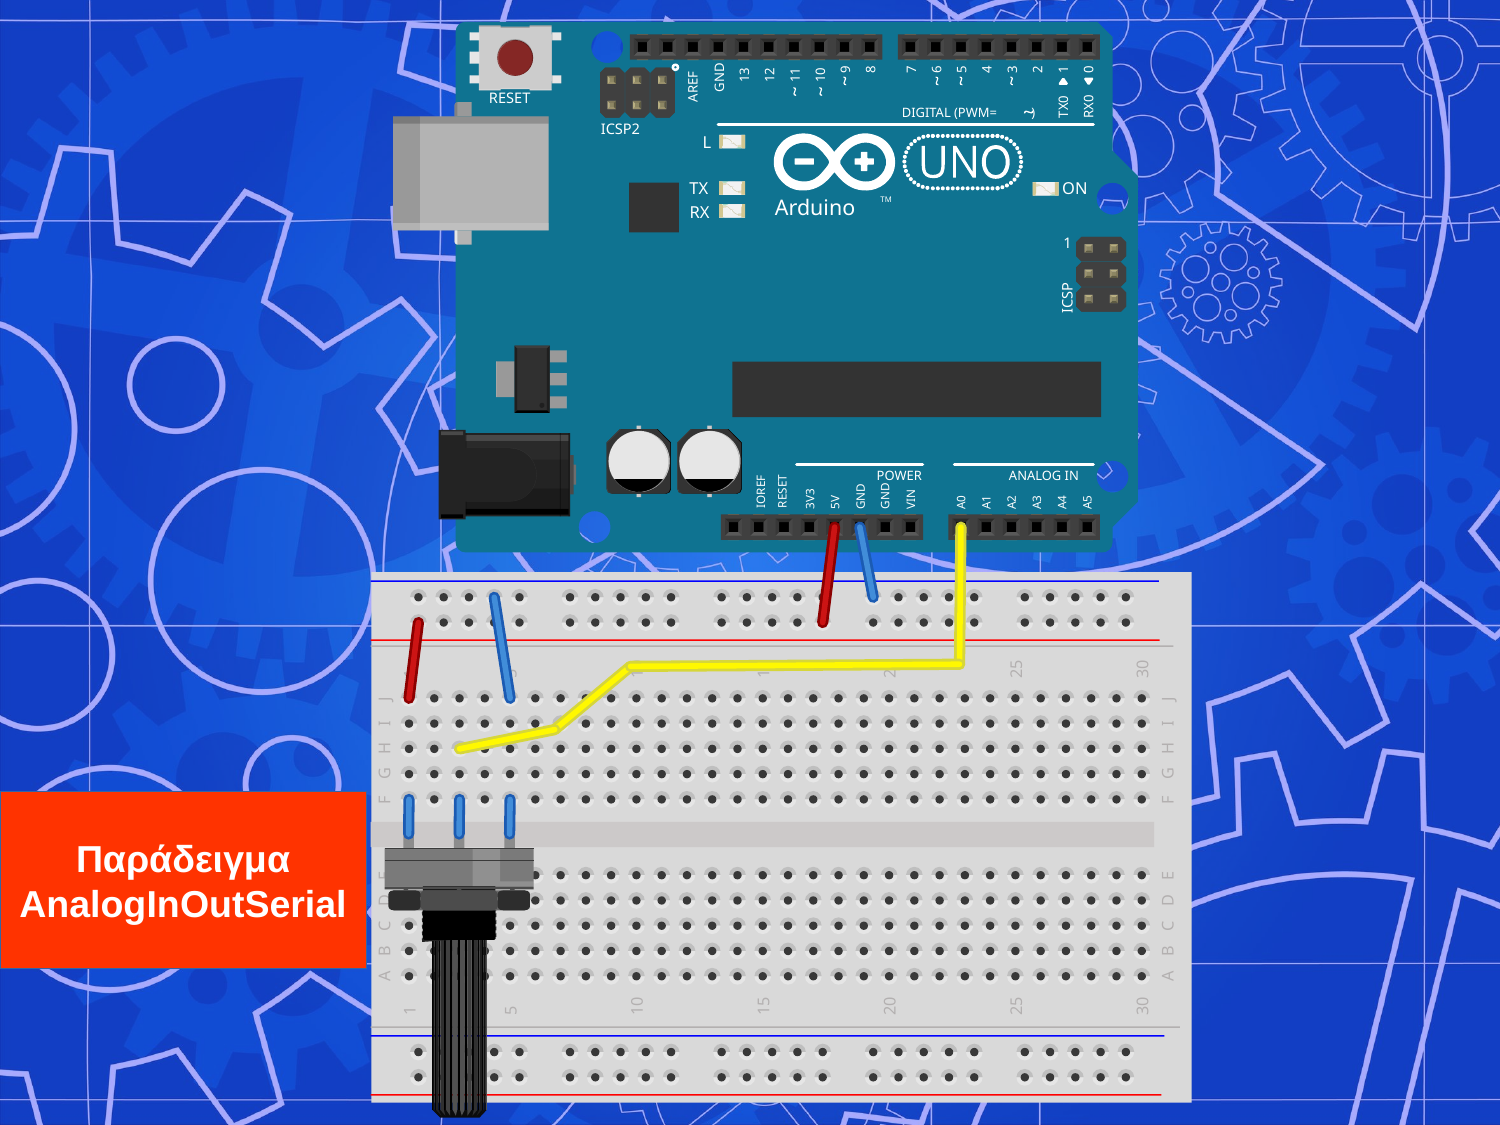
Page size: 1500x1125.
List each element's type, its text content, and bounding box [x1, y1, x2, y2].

picture [0, 0, 1500, 1125]
text_box Παράδειγμα AnalogInOutSerial [0, 791, 367, 969]
